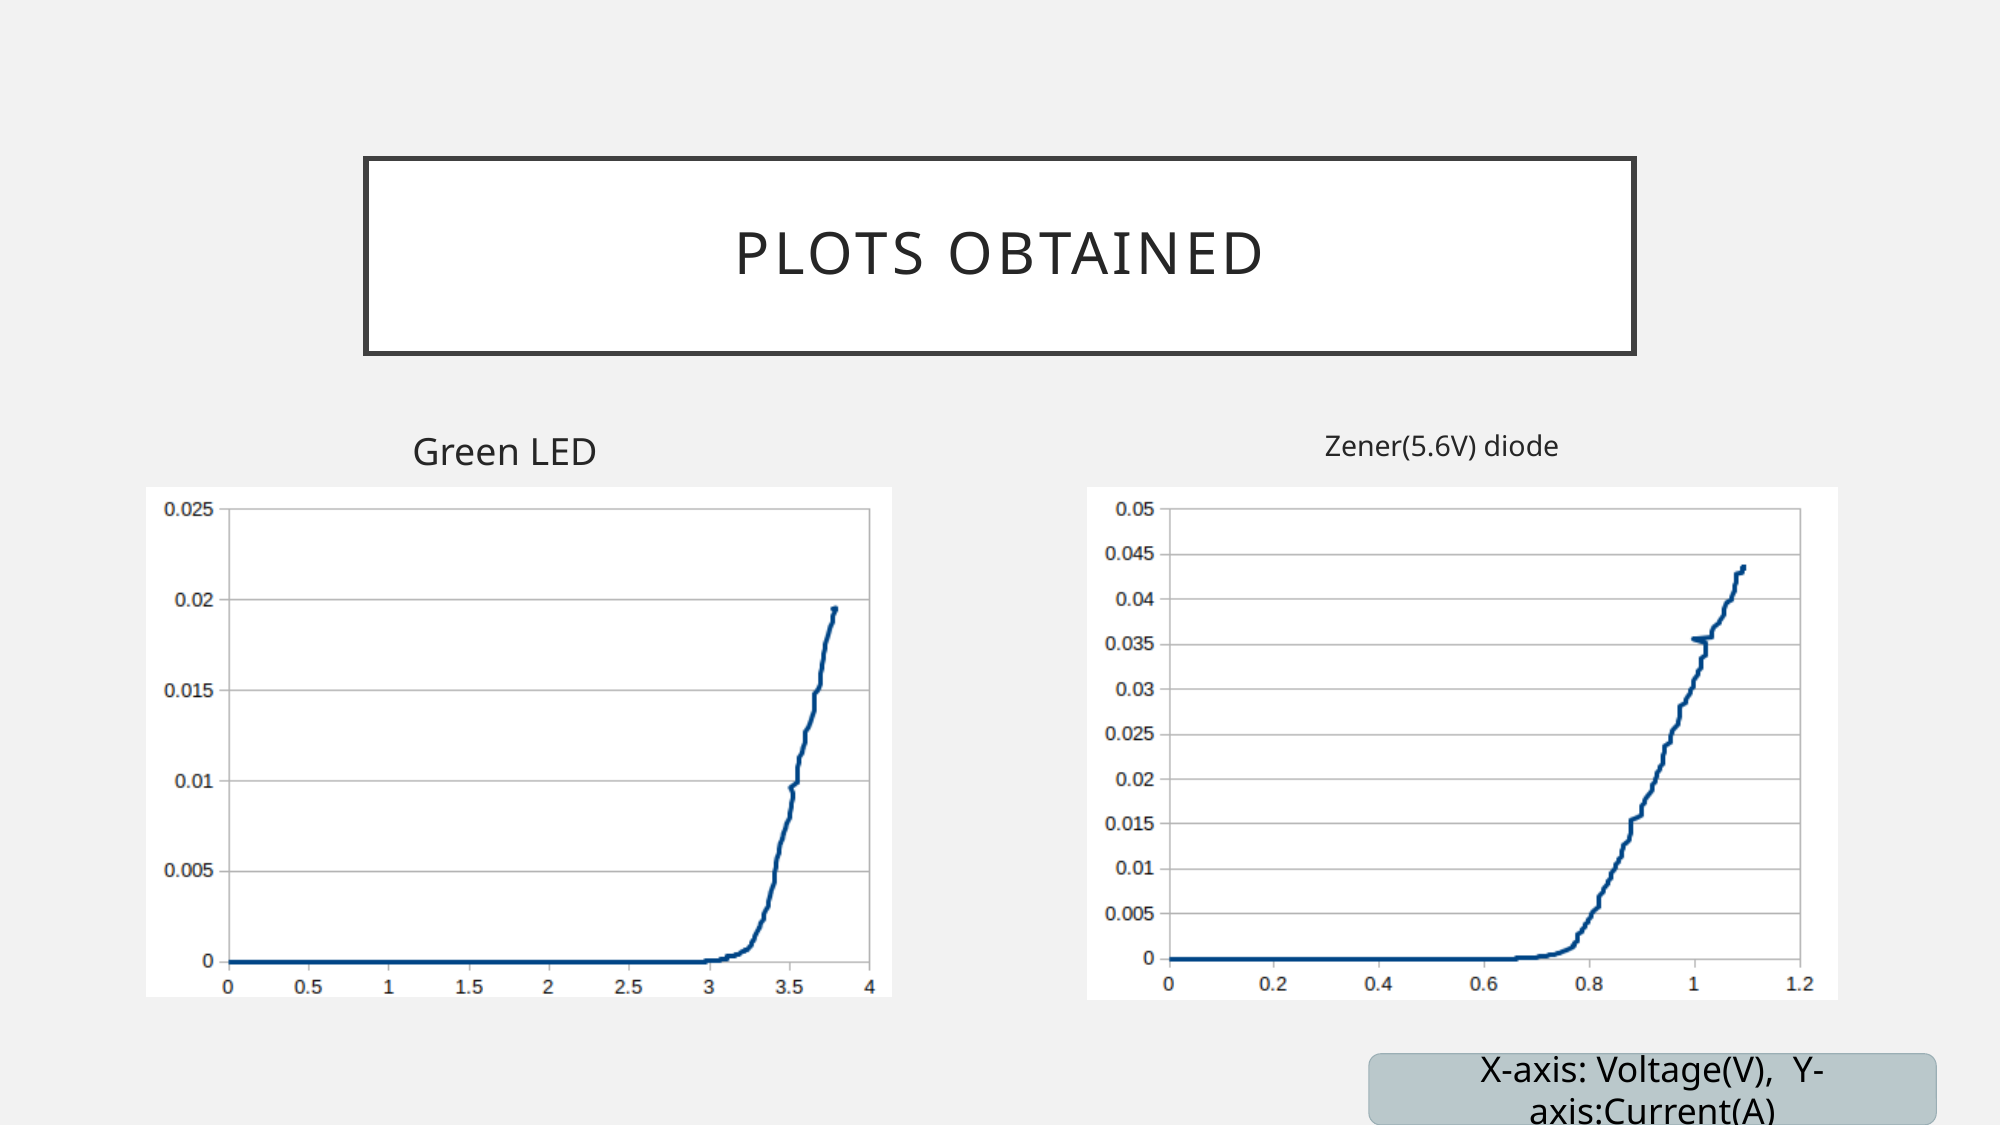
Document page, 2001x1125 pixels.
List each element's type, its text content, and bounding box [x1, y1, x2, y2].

text_box Zener(5.6V) diode [1309, 420, 1616, 488]
text_box X-axis: Voltage(V), Y-axis:Current(A) [1368, 1053, 1937, 1125]
title Plots obtained [366, 158, 1634, 354]
picture [1087, 487, 1838, 1000]
picture [146, 487, 892, 997]
text_box Green LED [397, 420, 641, 488]
